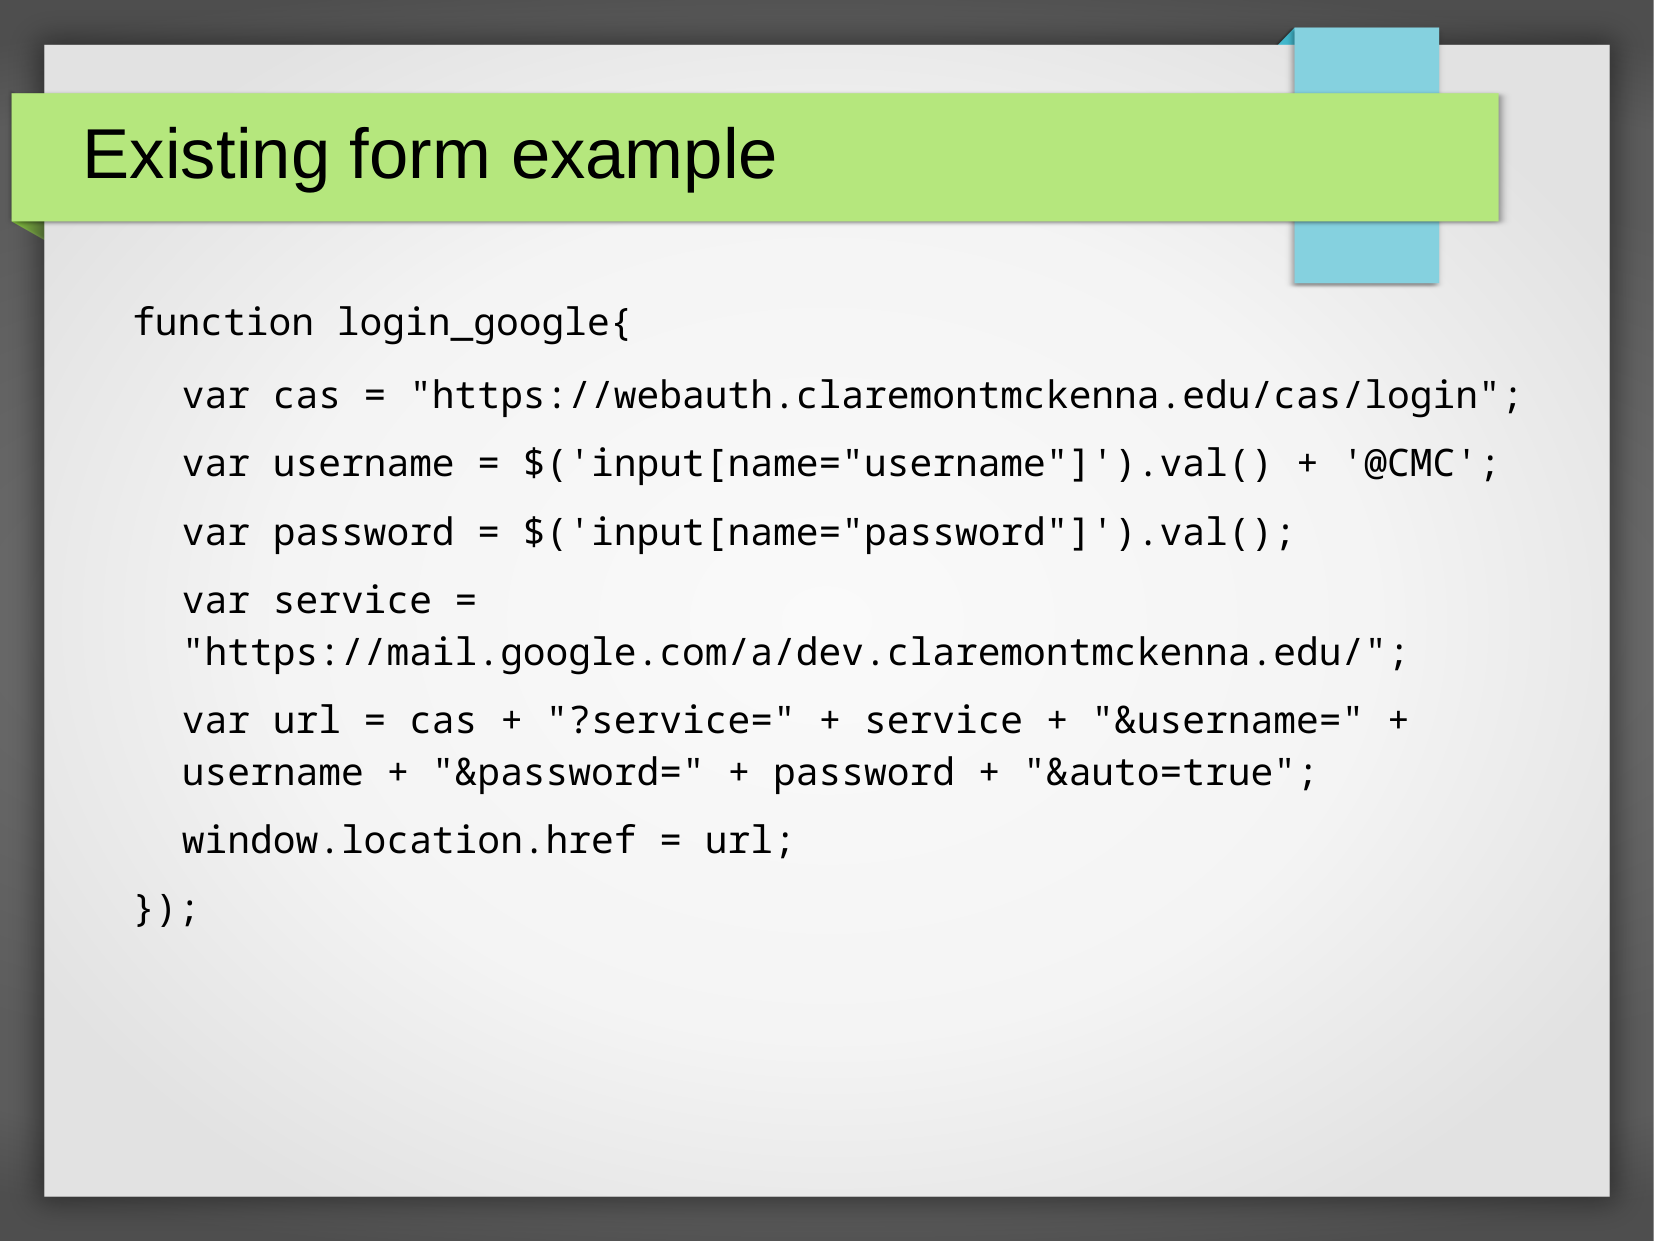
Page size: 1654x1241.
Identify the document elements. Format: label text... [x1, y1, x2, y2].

list function login_google{ var cas = "https://webauth.claremontmckenna.edu/cas/login"; var username = $('input[name="username"]').val() + '@CMC'; var password = $('input[name="password"]').val(); var service = "https://mail.google.com/a/dev.claremontmckenna.edu/"; var url = cas + "?service=" + service + "&username=" + username + "&password=" + password + "&auto=true"; window.location.href = url; }); [82, 295, 1571, 1015]
picture [0, 0, 1654, 1241]
title Existing form example [82, 94, 1264, 213]
